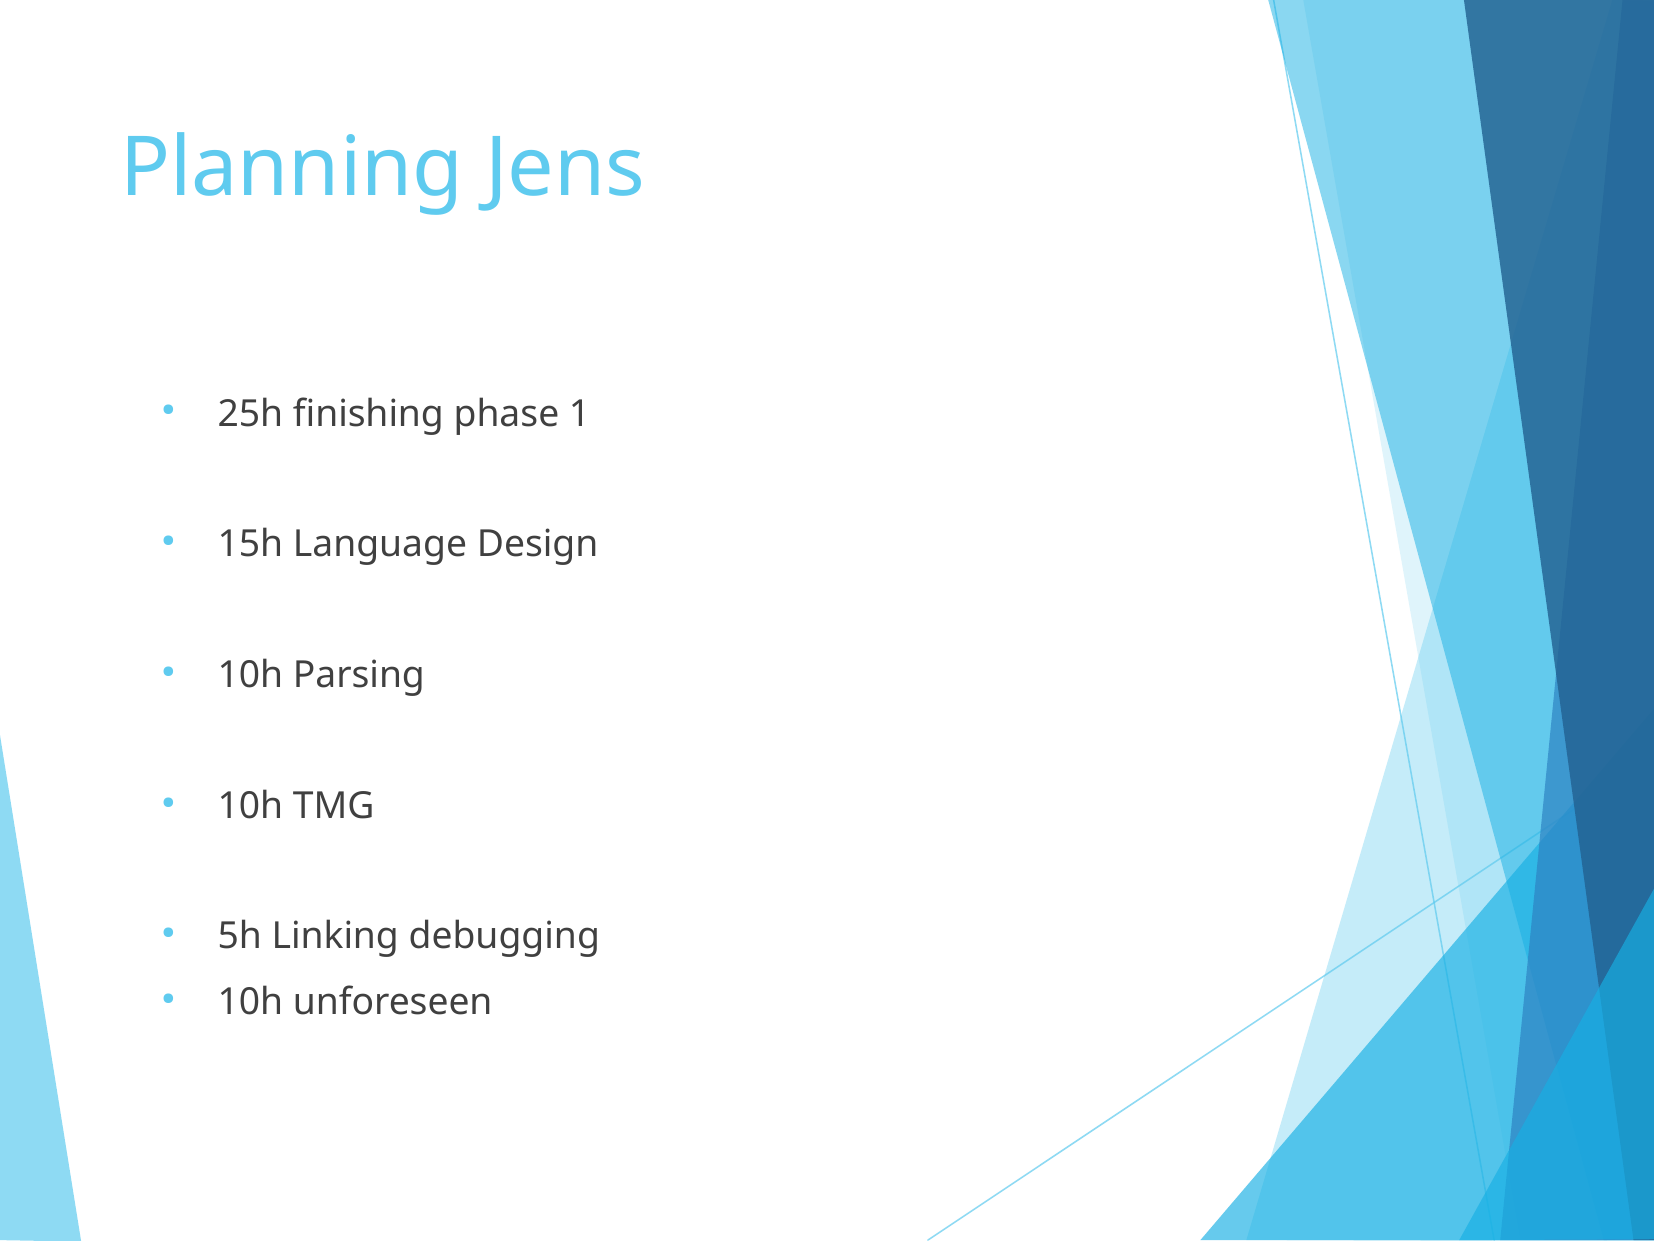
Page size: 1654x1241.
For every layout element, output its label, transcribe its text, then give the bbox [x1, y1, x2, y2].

list 25h finishing phase 1 15h Language Design 10h Parsing 10h TMG 5h Linking debugging 10h unforeseen [146, 315, 1636, 1036]
title Planning Jens [105, 105, 931, 313]
